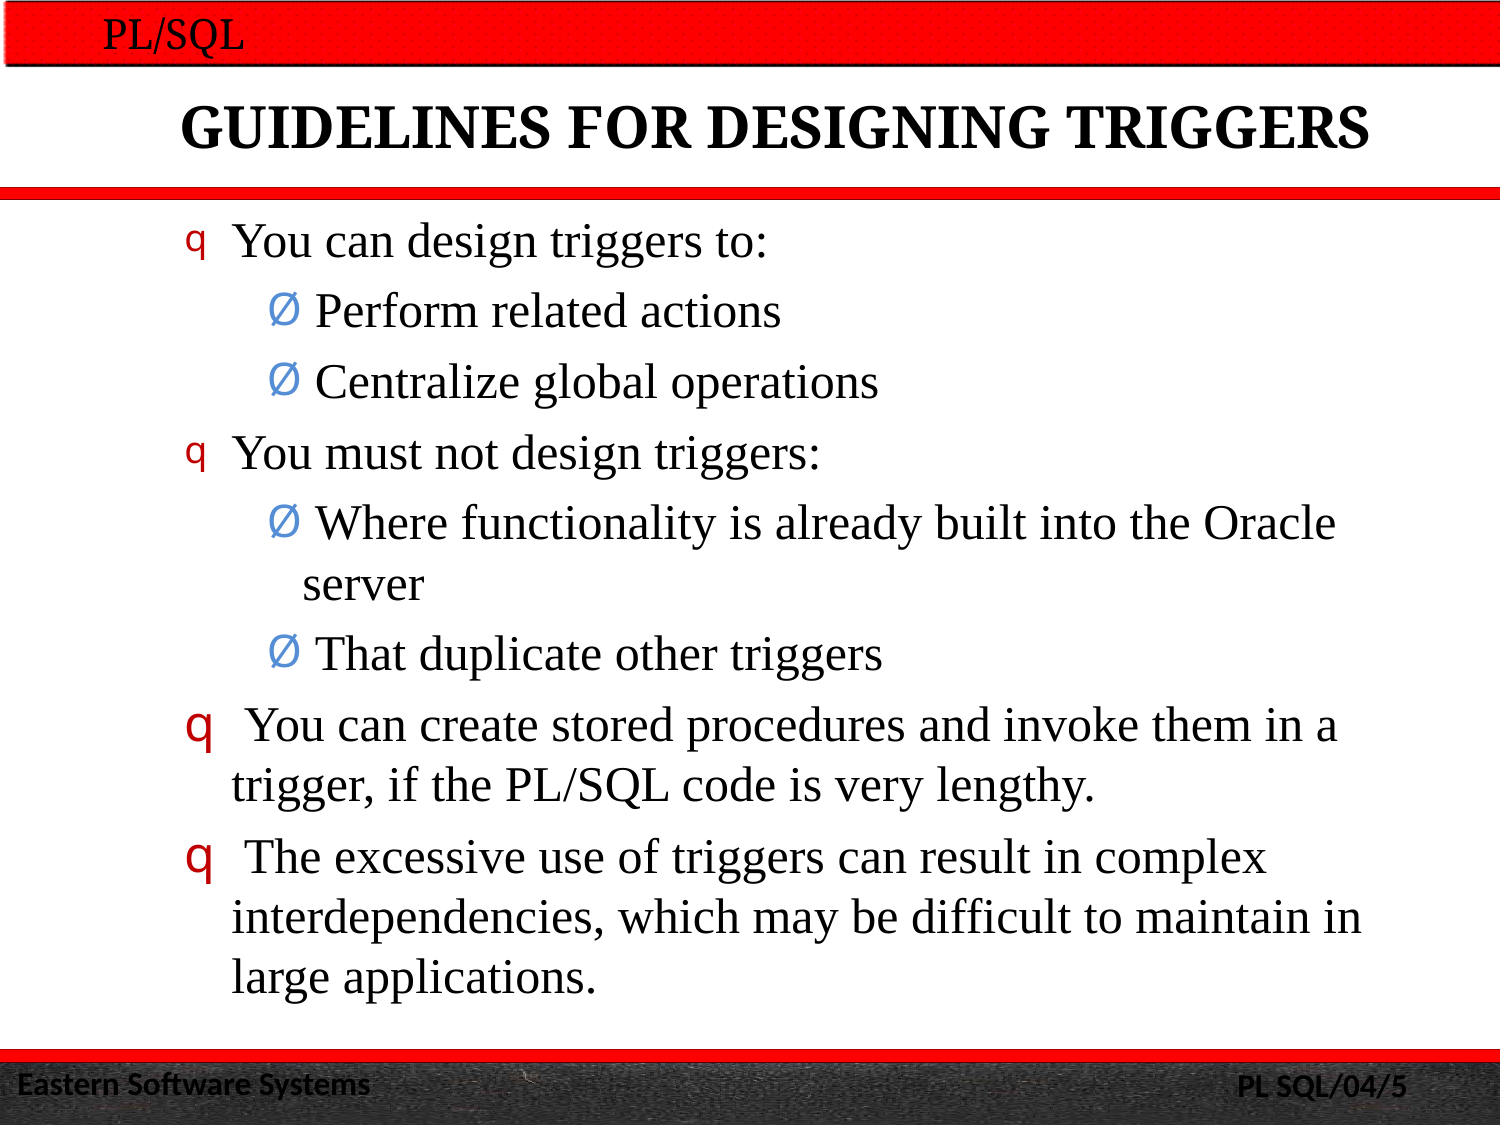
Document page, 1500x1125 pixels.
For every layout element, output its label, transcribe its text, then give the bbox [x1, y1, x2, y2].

text_box Eastern Software Systems [2, 1054, 394, 1110]
text_box PL SQL/04/5 [373, 1056, 1500, 1125]
text_box You can design triggers to: Perform related actions Centralize global operations You must not design triggers: Where functionality is already built into the Oracle server That duplicate other triggers You can create stored procedures and invoke them in a trigger, if the PL/SQL code is very lengthy. The excessive use of triggers can result in complex interdependencies, which may be difficult to maintain in large applications. [75, 199, 1450, 1011]
text_box GUIDELINES FOR DESIGNING TRIGGERS [0, 74, 1500, 170]
text_box PL/SQL [87, 0, 288, 65]
picture [0, 187, 1500, 200]
picture [0, 0, 1500, 69]
picture [0, 1049, 1500, 1125]
